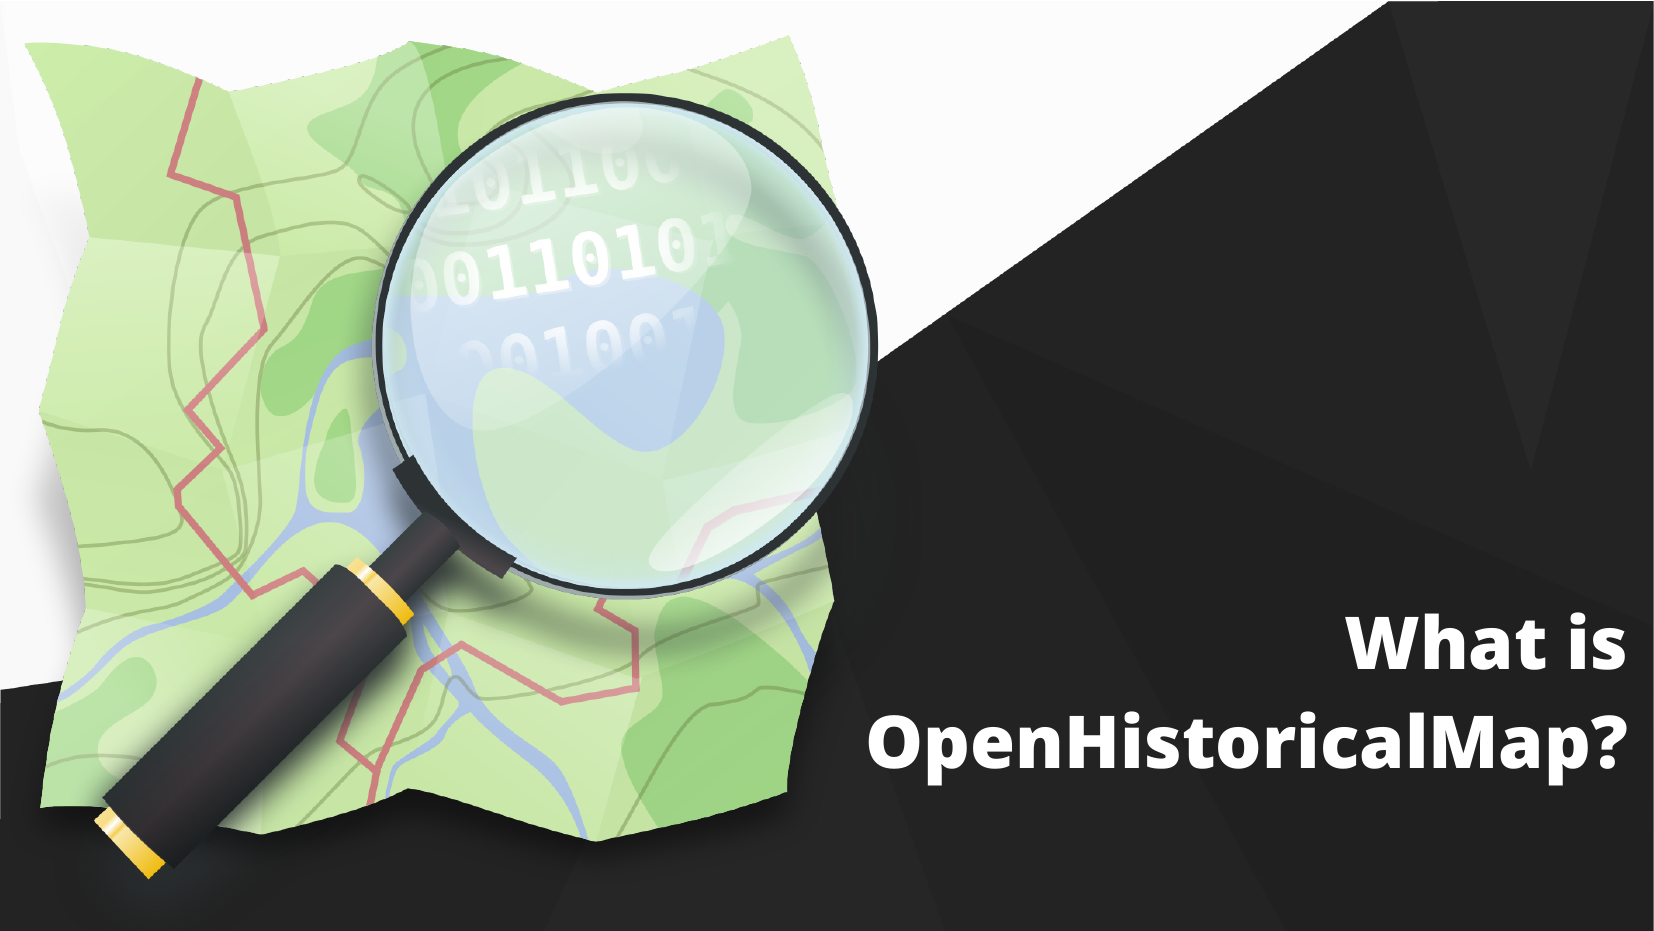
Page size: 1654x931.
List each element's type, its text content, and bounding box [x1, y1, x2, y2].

picture [0, 1, 1654, 931]
title What is OpenHistoricalMap? [922, 590, 1629, 792]
